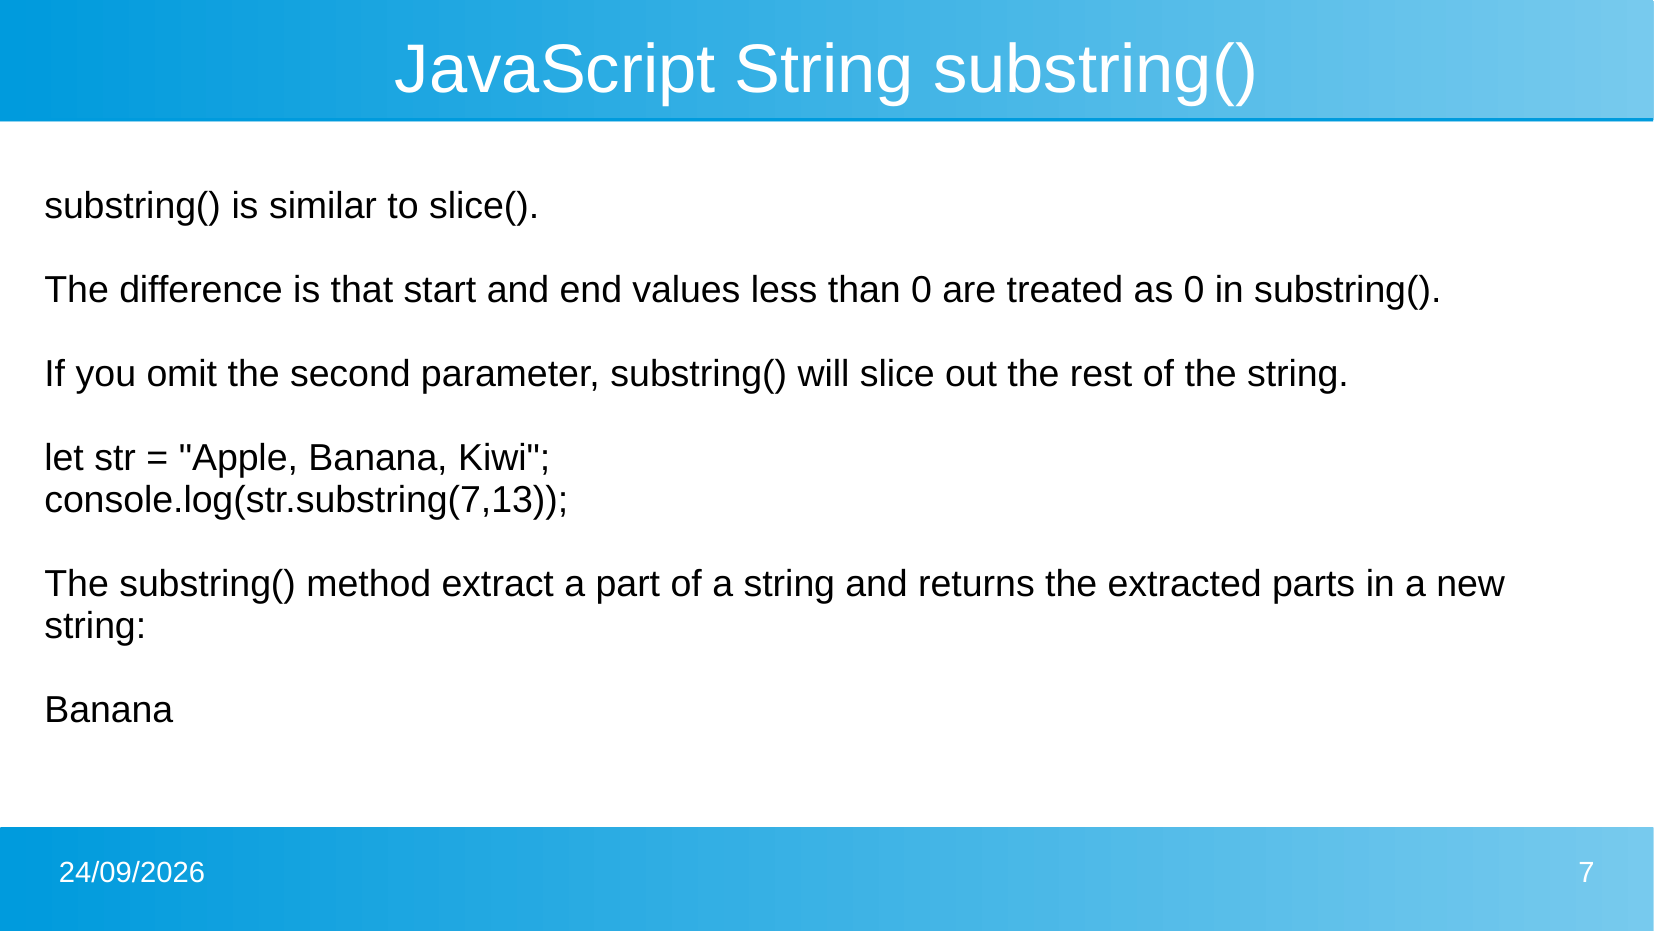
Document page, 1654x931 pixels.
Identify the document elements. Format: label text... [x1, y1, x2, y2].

text_box substring() is similar to slice(). The difference is that start and end values less than 0 are treated as 0 in substring(). If you omit the second parameter, substring() will slice out the rest of the string. let str = "Apple, Banana, Kiwi"; console.log(str.substring(7,13)); The substring() method extract a part of a string and returns the extracted parts in a new string: Banana [29, 177, 1536, 738]
title JavaScript String substring() [59, 29, 1595, 108]
